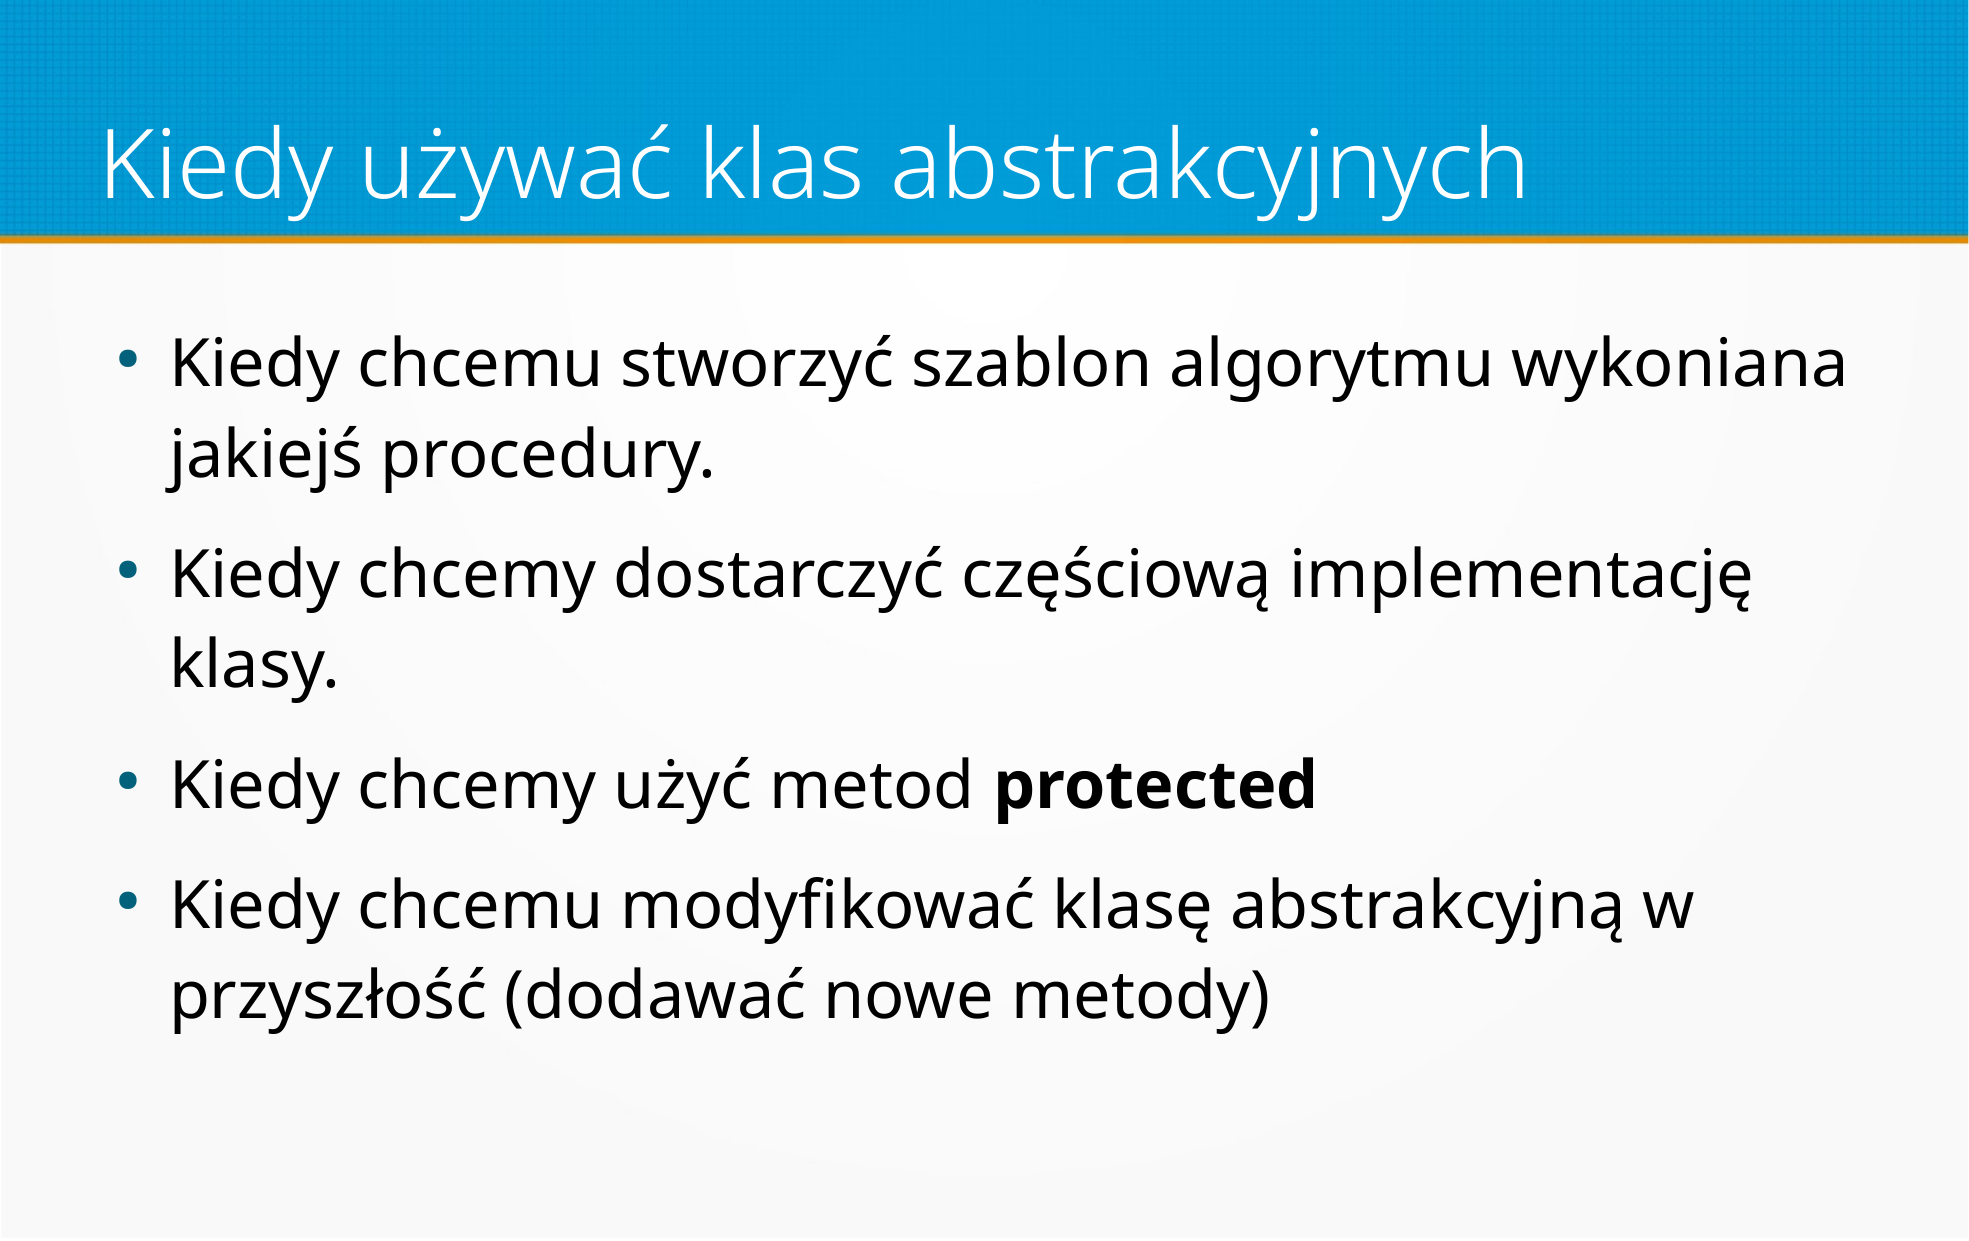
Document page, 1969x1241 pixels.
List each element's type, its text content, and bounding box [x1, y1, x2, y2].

list Kiedy chcemu stworzyć szablon algorytmu wykoniana jakiejś procedury. Kiedy chcemy dostarczyć częściową implementację klasy. Kiedy chcemy użyć metod protected Kiedy chcemu modyfikować klasę abstrakcyjną w przyszłość (dodawać nowe metody) [98, 315, 1861, 1081]
picture [0, 233, 1969, 1241]
title Kiedy używać klas abstrakcyjnych [98, 19, 1870, 227]
